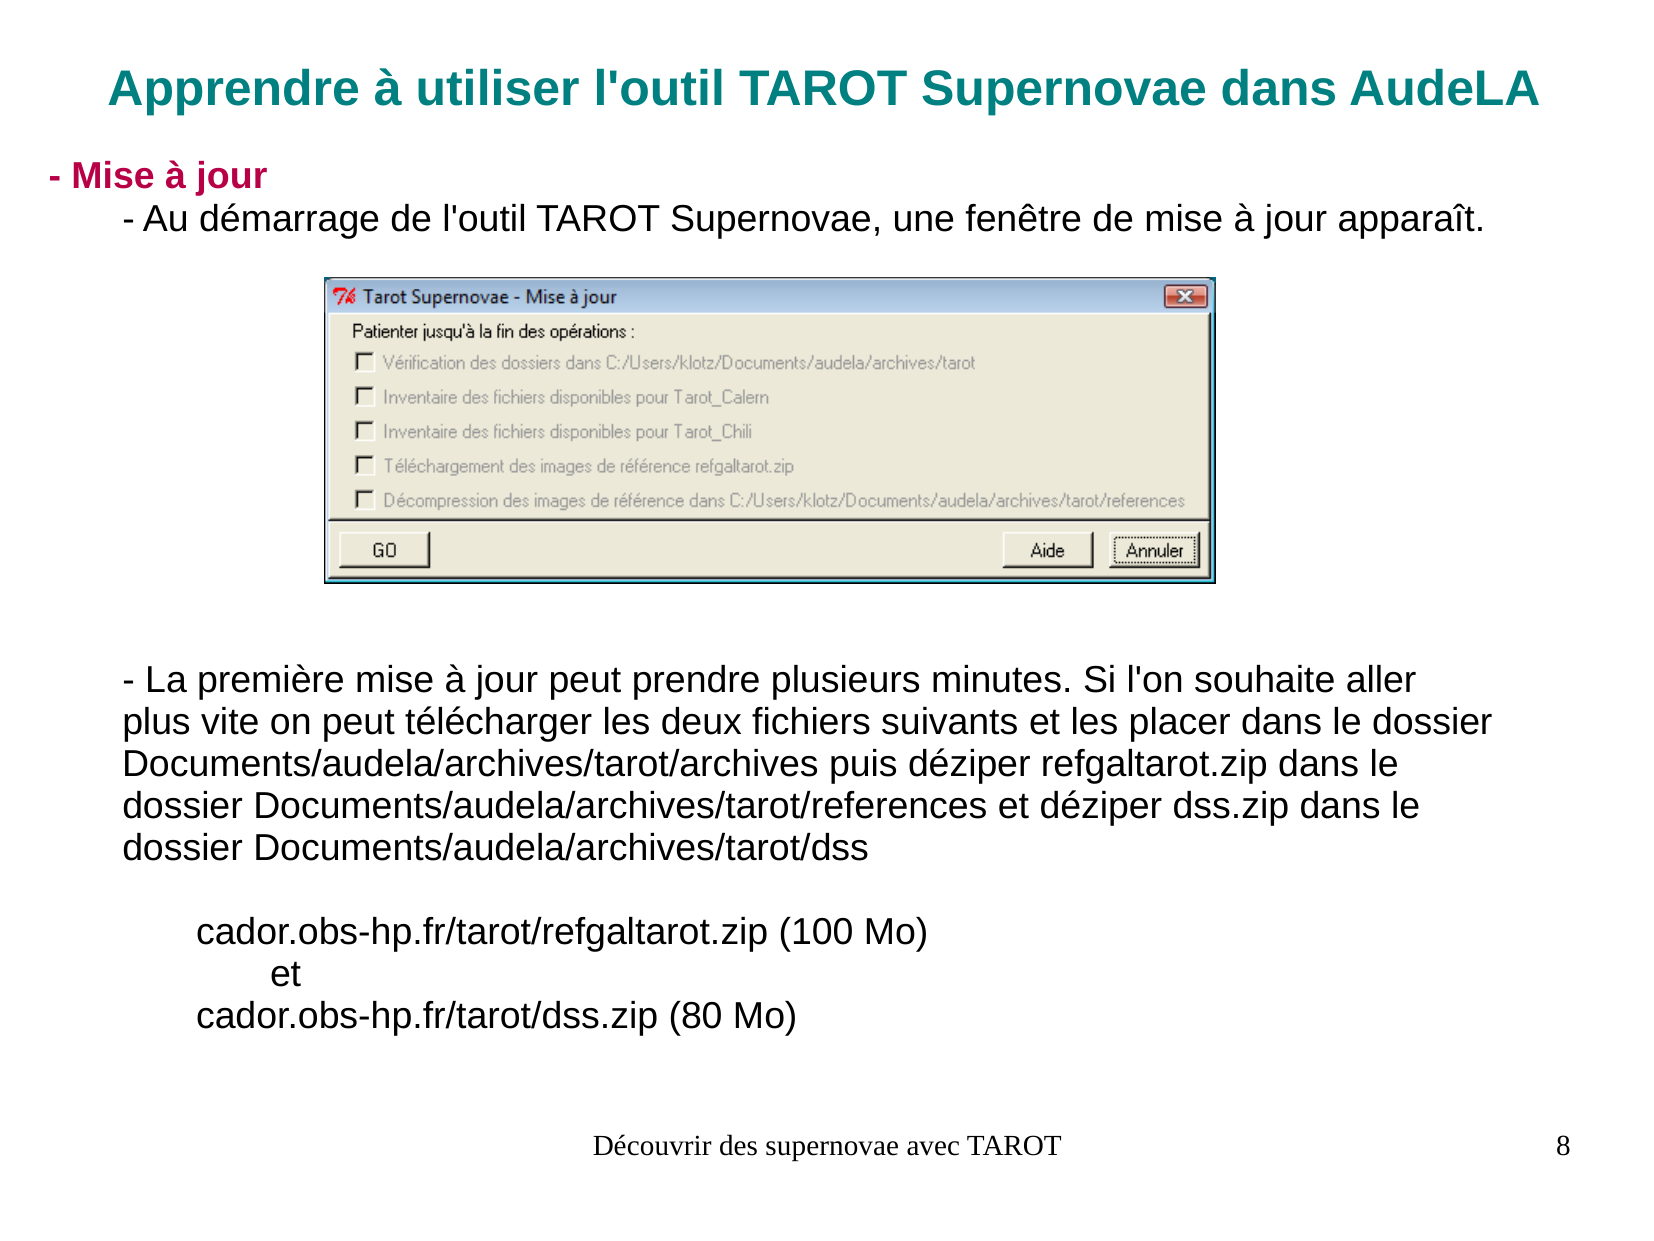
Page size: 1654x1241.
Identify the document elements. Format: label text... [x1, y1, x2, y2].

text_box Apprendre à utiliser l'outil TAROT Supernovae dans AudeLA [92, 53, 1557, 125]
text_box - Mise à jour - Au démarrage de l'outil TAROT Supernovae, une fenêtre de mise à jour apparaît. - La première mise à jour peut prendre plusieurs minutes. Si l'on souhaite aller plus vite on peut télécharger les deux fichiers suivants et les placer dans le dossier Documents/audela/archives/tarot/archives puis déziper refgaltarot.zip dans le dossier Documents/audela/archives/tarot/references et déziper dss.zip dans le dossier Documents/audela/archives/tarot/dss cador.obs-hp.fr/tarot/refgaltarot.zip (100 Mo) et cador.obs-hp.fr/tarot/dss.zip (80 Mo) [33, 147, 1519, 1173]
picture [324, 277, 1216, 584]
